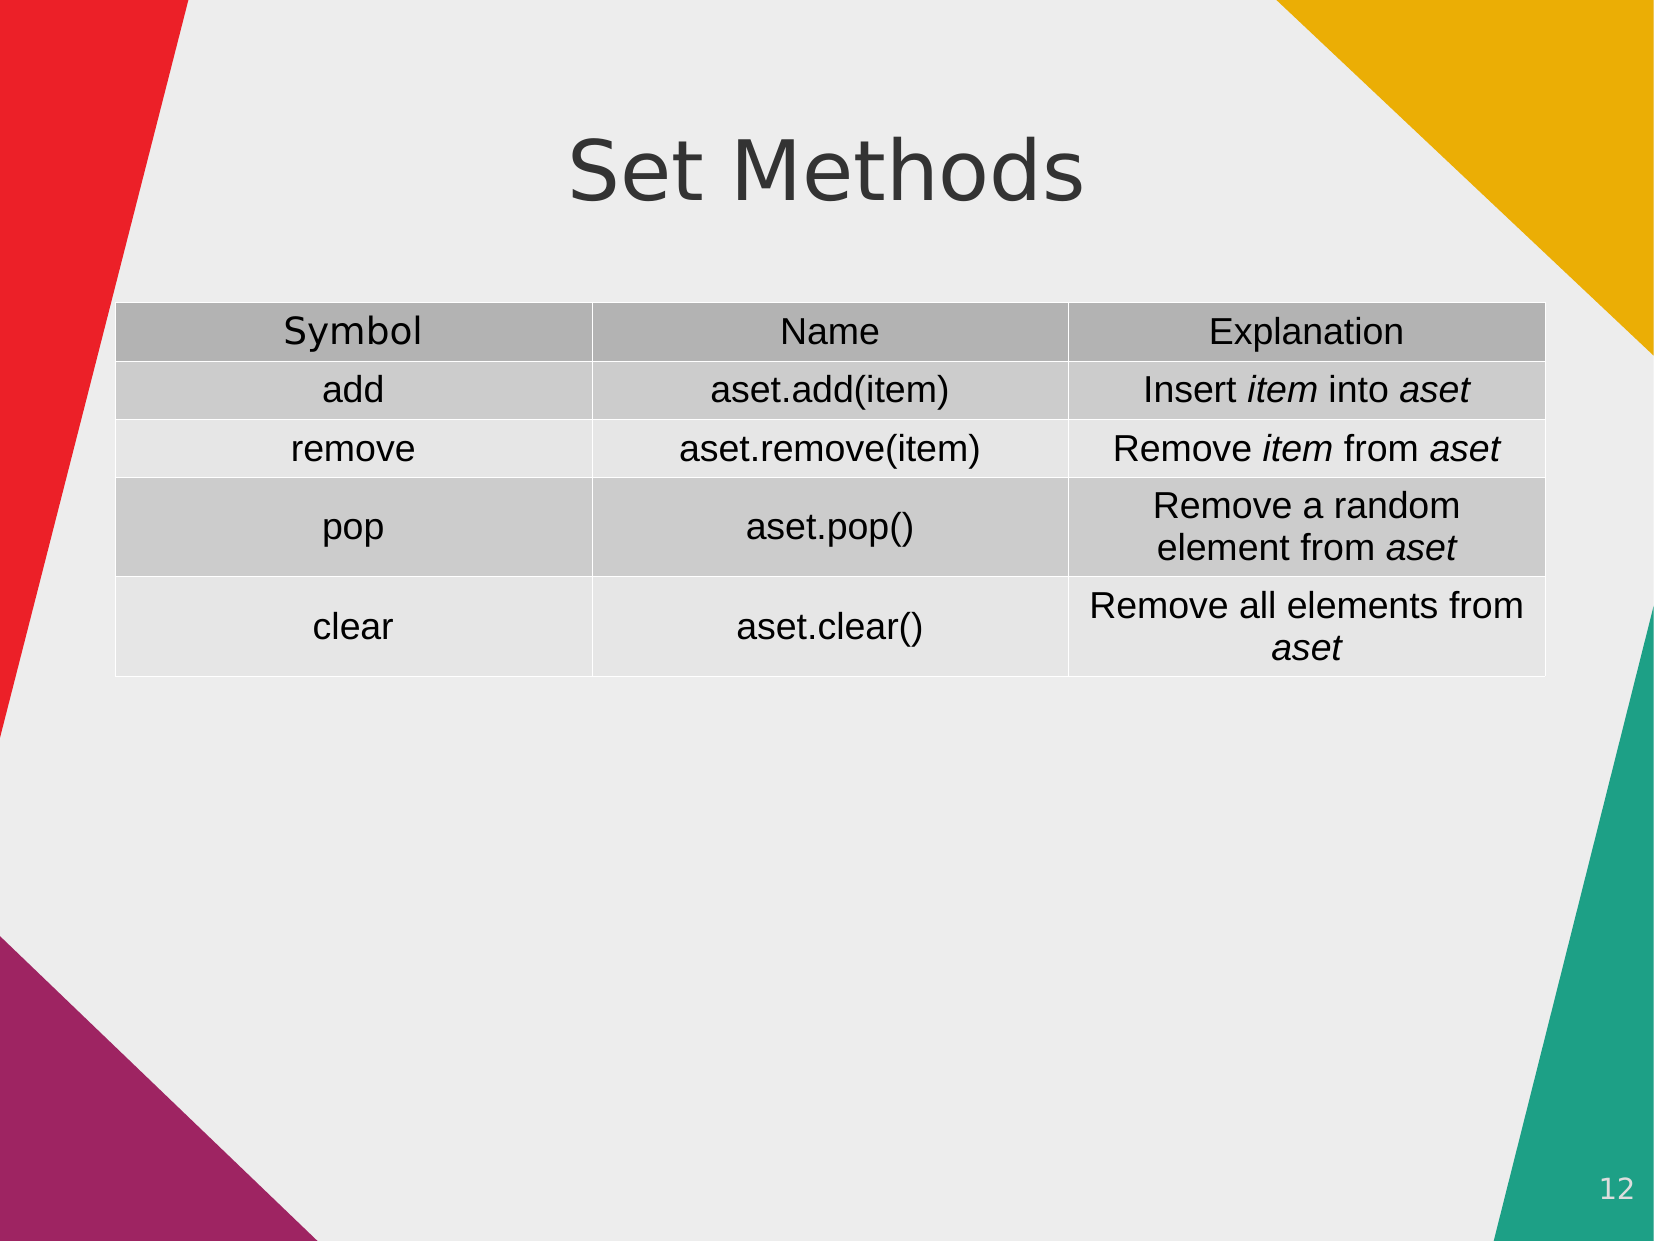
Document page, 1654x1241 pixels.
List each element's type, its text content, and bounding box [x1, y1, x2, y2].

table_cell aset.clear() [593, 577, 1068, 676]
table_cell aset.remove(item) [593, 420, 1068, 477]
table_cell aset.pop() [593, 478, 1068, 576]
table_cell clear [116, 577, 592, 676]
table_cell Remove a random element from aset [1069, 478, 1545, 576]
table_cell add [116, 362, 592, 419]
table_header Explanation [1069, 303, 1545, 361]
table_header Name [593, 303, 1068, 361]
table_cell Insert item into aset [1069, 362, 1545, 419]
table_cell Remove all elements from aset [1069, 577, 1545, 676]
table_cell aset.add(item) [593, 362, 1068, 419]
table_cell pop [116, 478, 592, 576]
table_cell Remove item from aset [1069, 420, 1545, 477]
table_header Symbol [116, 303, 592, 361]
table_cell remove [116, 420, 592, 477]
title Set Methods [114, 73, 1539, 271]
